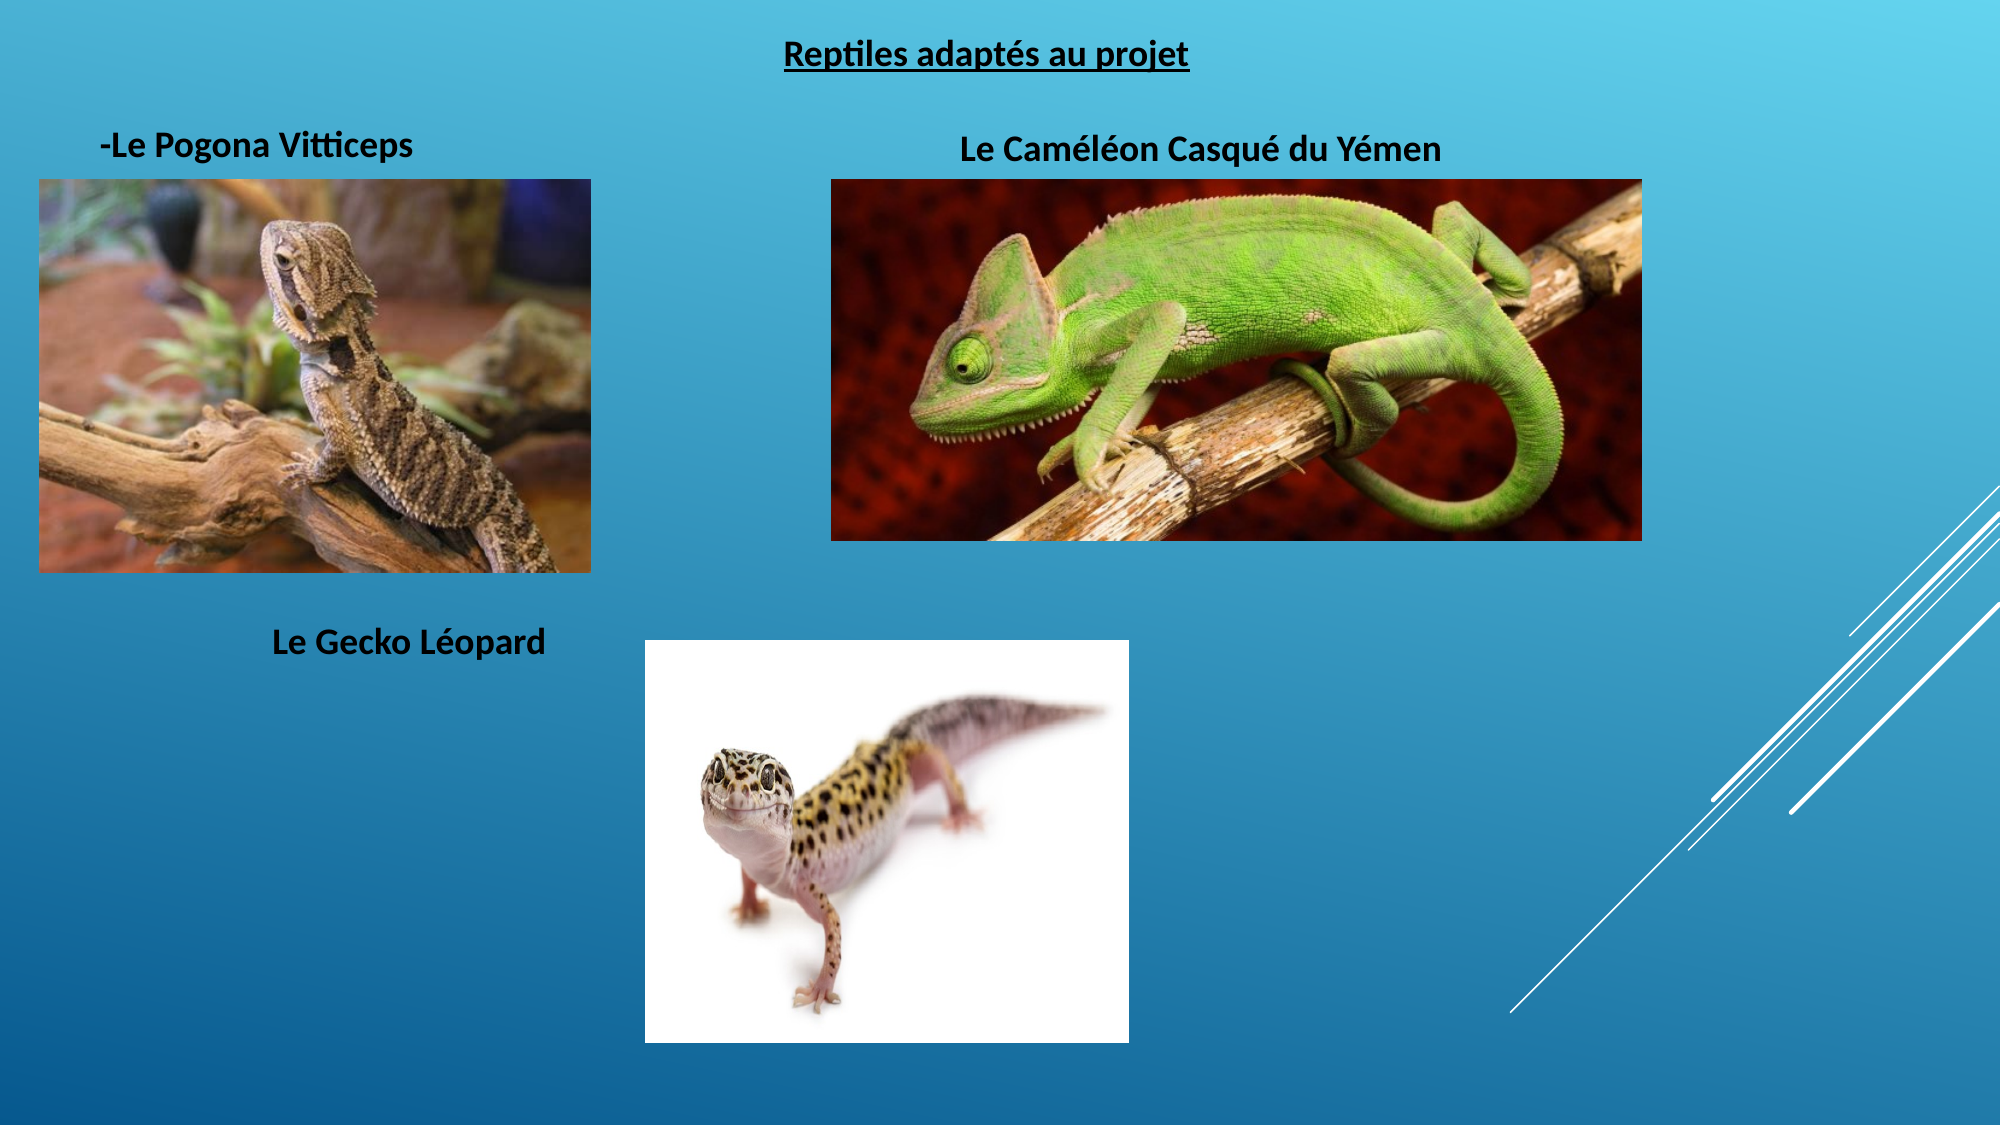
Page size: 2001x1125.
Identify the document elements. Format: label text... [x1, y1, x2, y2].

text_box Le Caméléon Casqué du Yémen [945, 116, 1462, 177]
picture [39, 179, 591, 573]
text_box Reptiles adaptés au projet [14, 21, 1960, 83]
picture [831, 179, 1642, 541]
picture [645, 640, 1129, 1043]
text_box -Le Pogona Vitticeps [84, 112, 433, 174]
text_box Le Gecko Léopard [104, 610, 561, 670]
